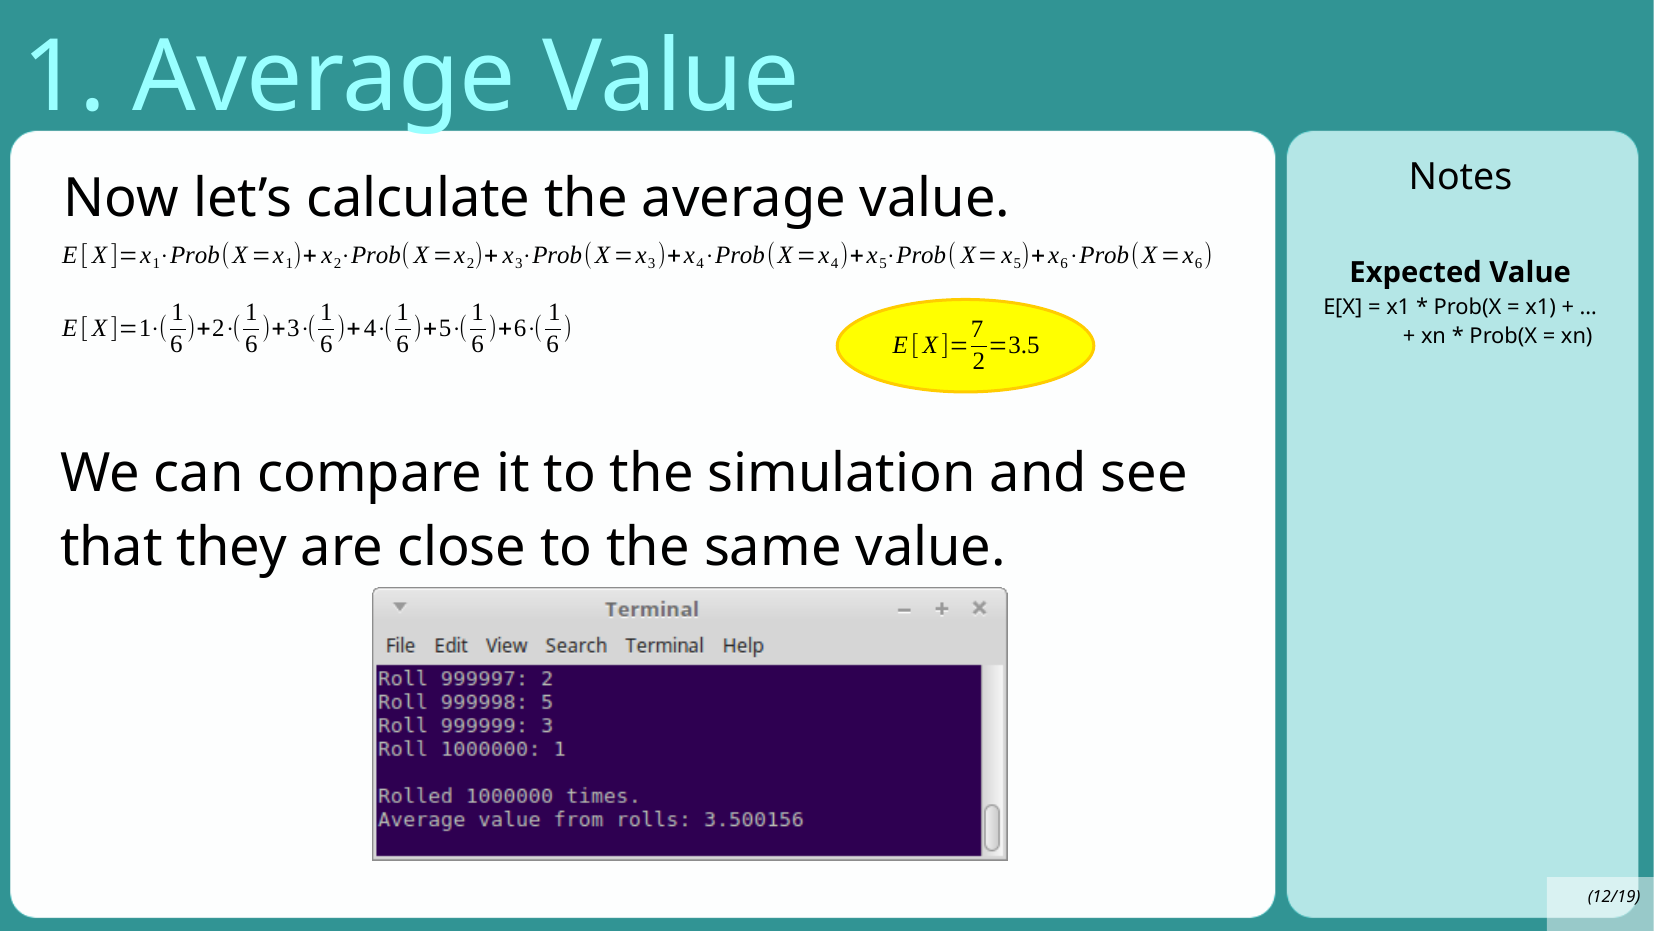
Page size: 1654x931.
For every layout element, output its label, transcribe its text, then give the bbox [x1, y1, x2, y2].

chart [885, 316, 1047, 376]
text_box Notes Expected Value E[X] = x1 * Prob(X = x1) + … + xn * Prob(X = xn) [1290, 141, 1631, 661]
picture [0, 0, 1654, 931]
chart [54, 299, 579, 359]
text_box [837, 299, 1094, 392]
text_box Now let’s calculate the average value. [63, 158, 1247, 220]
title 1. Average Value [22, 13, 1511, 130]
text_box We can compare it to the simulation and see that they are close to the same value. [59, 433, 1243, 556]
text_box (<number>/19) [1546, 877, 1654, 931]
chart [54, 240, 1219, 273]
